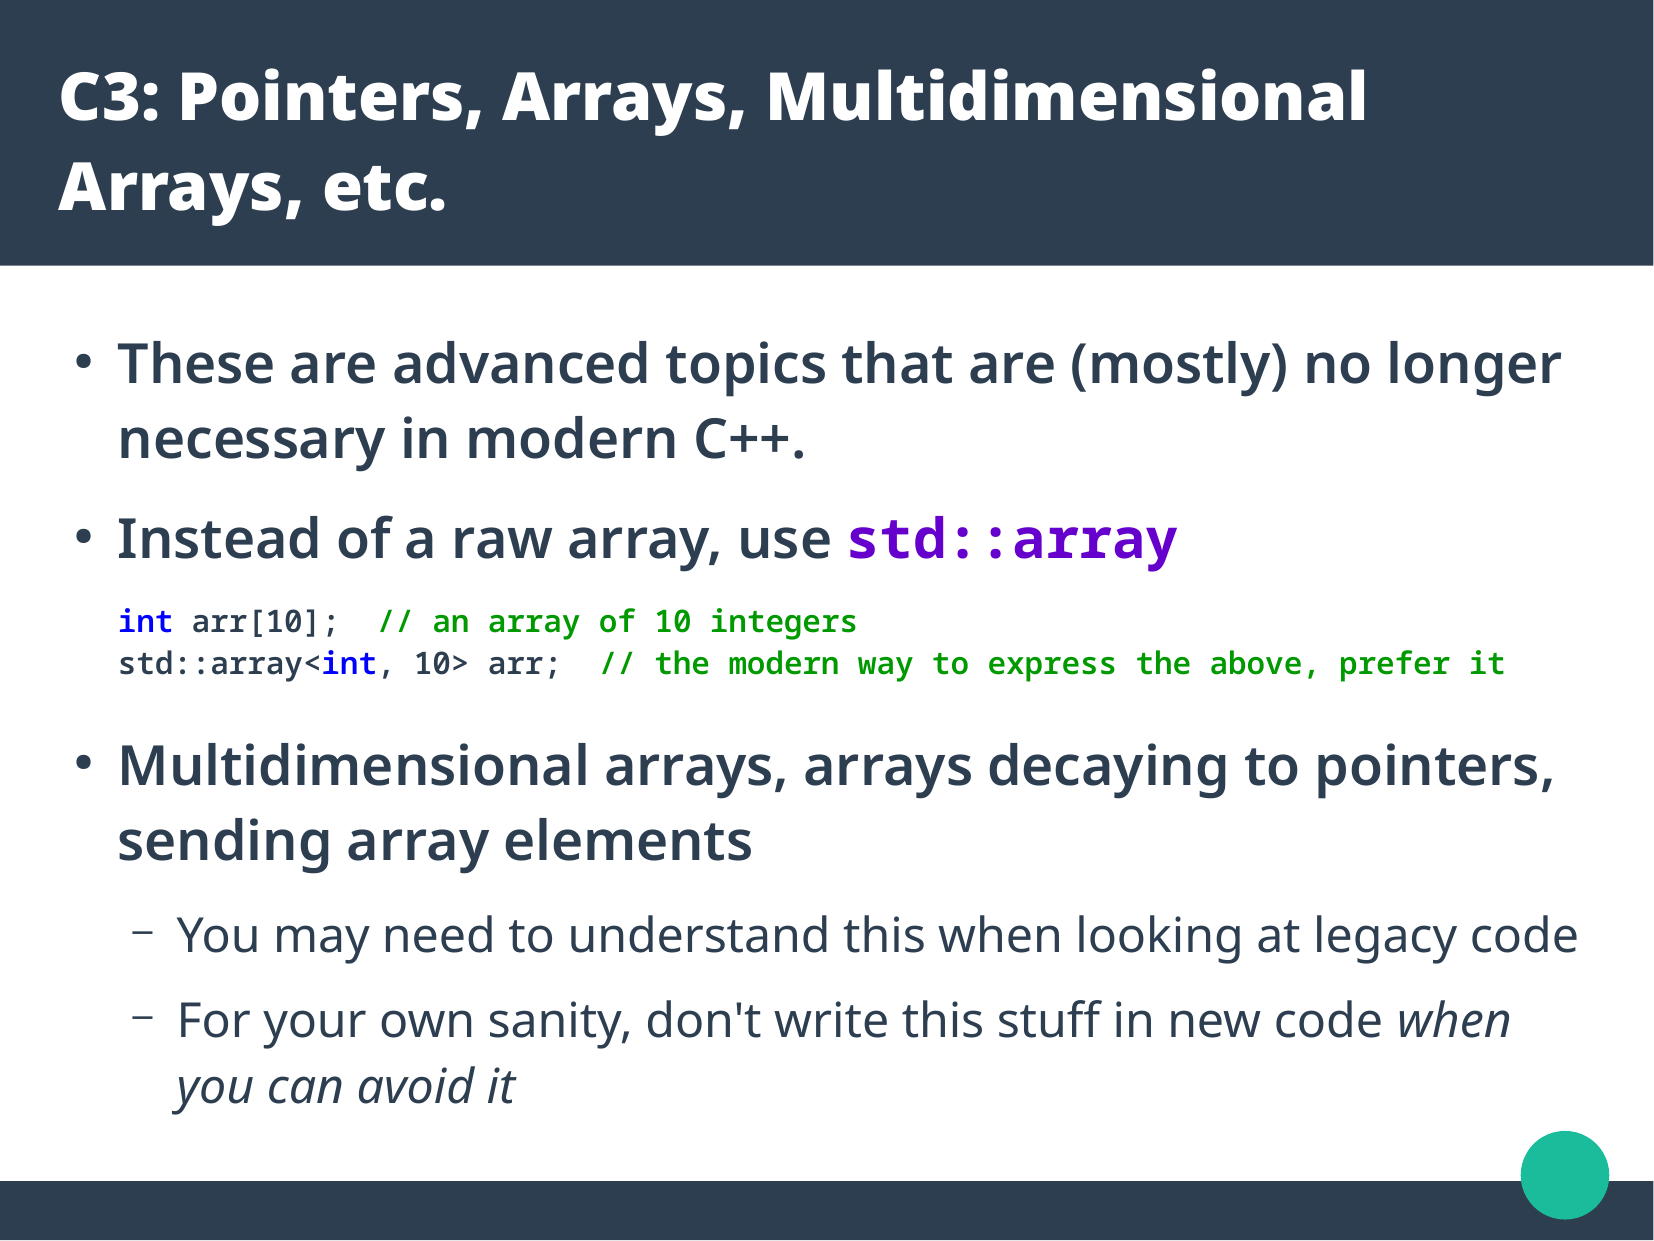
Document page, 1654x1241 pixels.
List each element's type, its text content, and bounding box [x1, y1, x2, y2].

title C3: Pointers, Arrays, Multidimensional Arrays, etc. [59, 49, 1595, 207]
list These are advanced topics that are (mostly) no longer necessary in modern C++. Instead of a raw array, use std::array int arr[10]; // an array of 10 integers std::array<int, 10> arr; // the modern way to express the above, prefer it Multidimensional arrays, arrays decaying to pointers, sending array elements You may need to understand this when looking at legacy code For your own sanity, don't write this stuff in new code when you can avoid it [59, 324, 1595, 1152]
